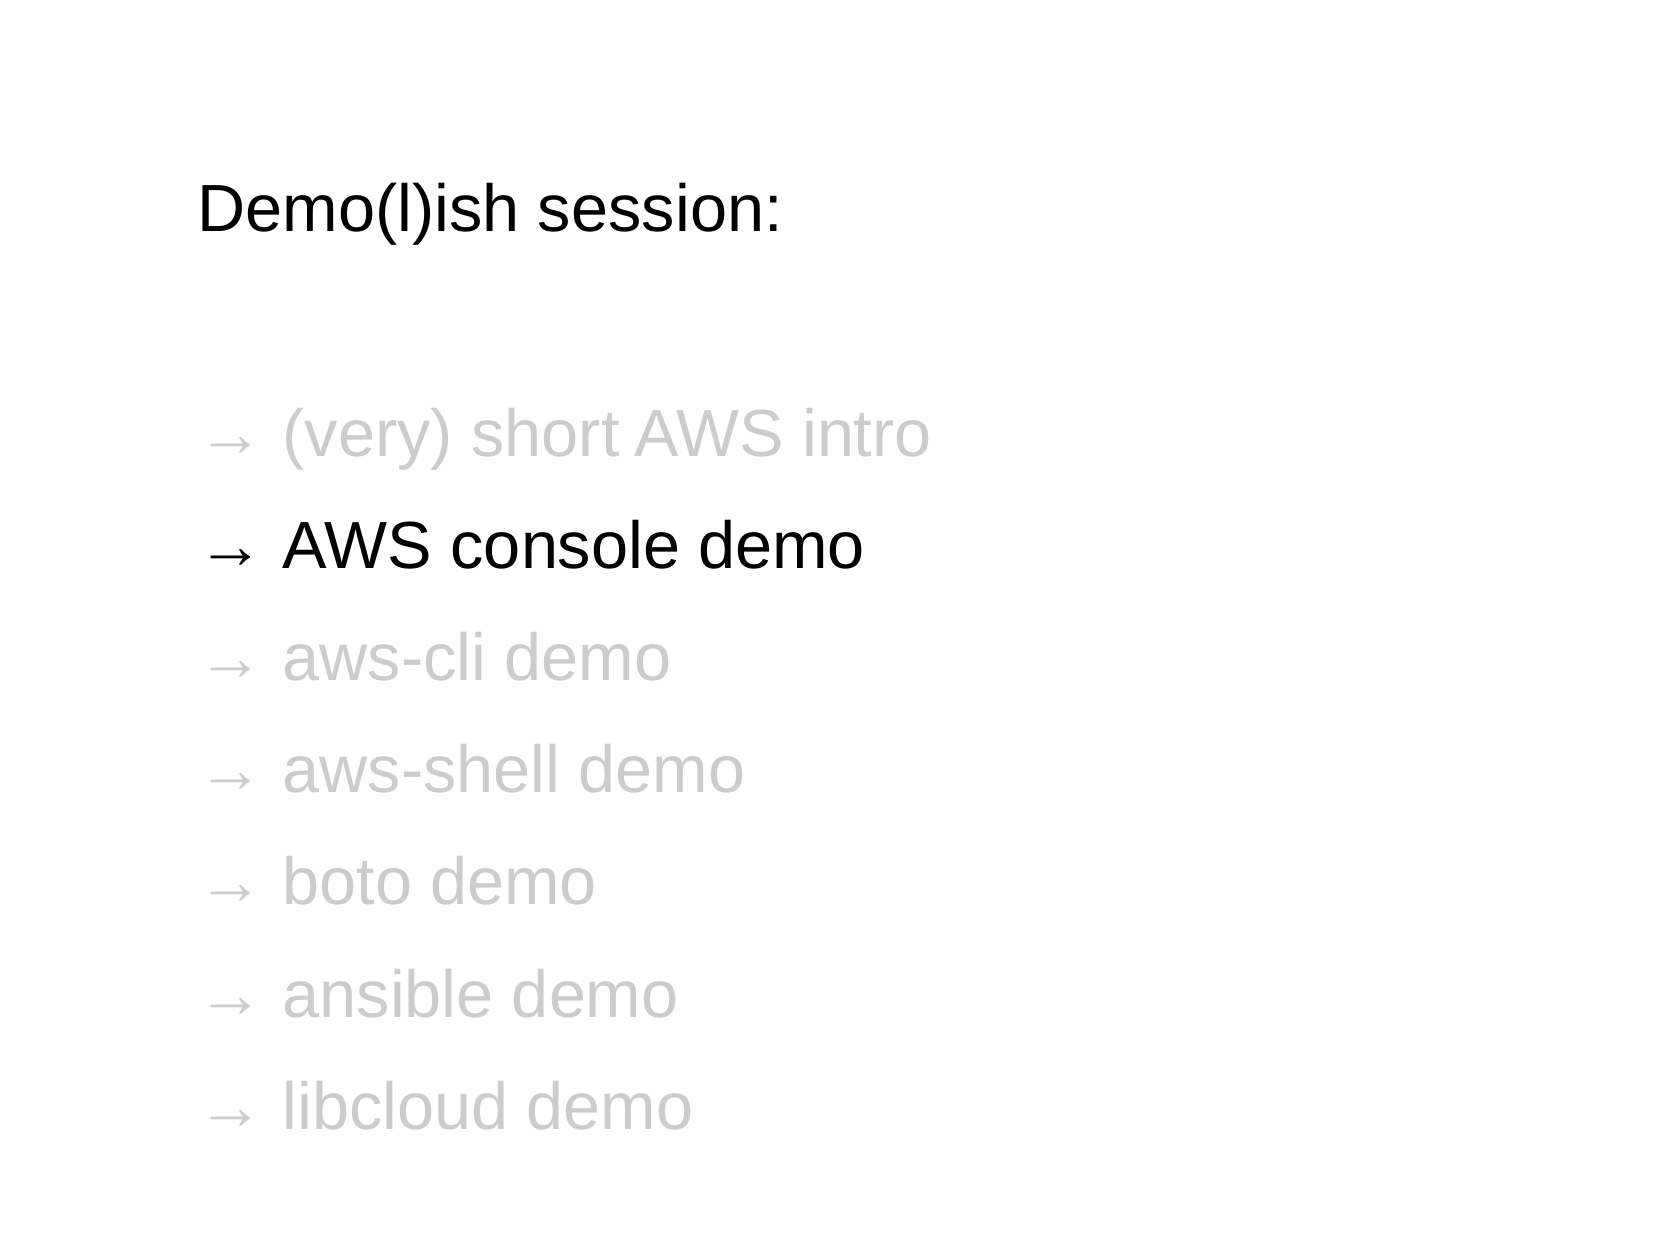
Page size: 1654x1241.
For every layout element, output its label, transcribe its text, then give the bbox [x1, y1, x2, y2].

text_box Demo(l)ish session: → (very) short AWS intro → AWS console demo → aws-cli demo → aws-shell demo → boto demo → ansible demo → libcloud demo [182, 126, 1471, 1114]
